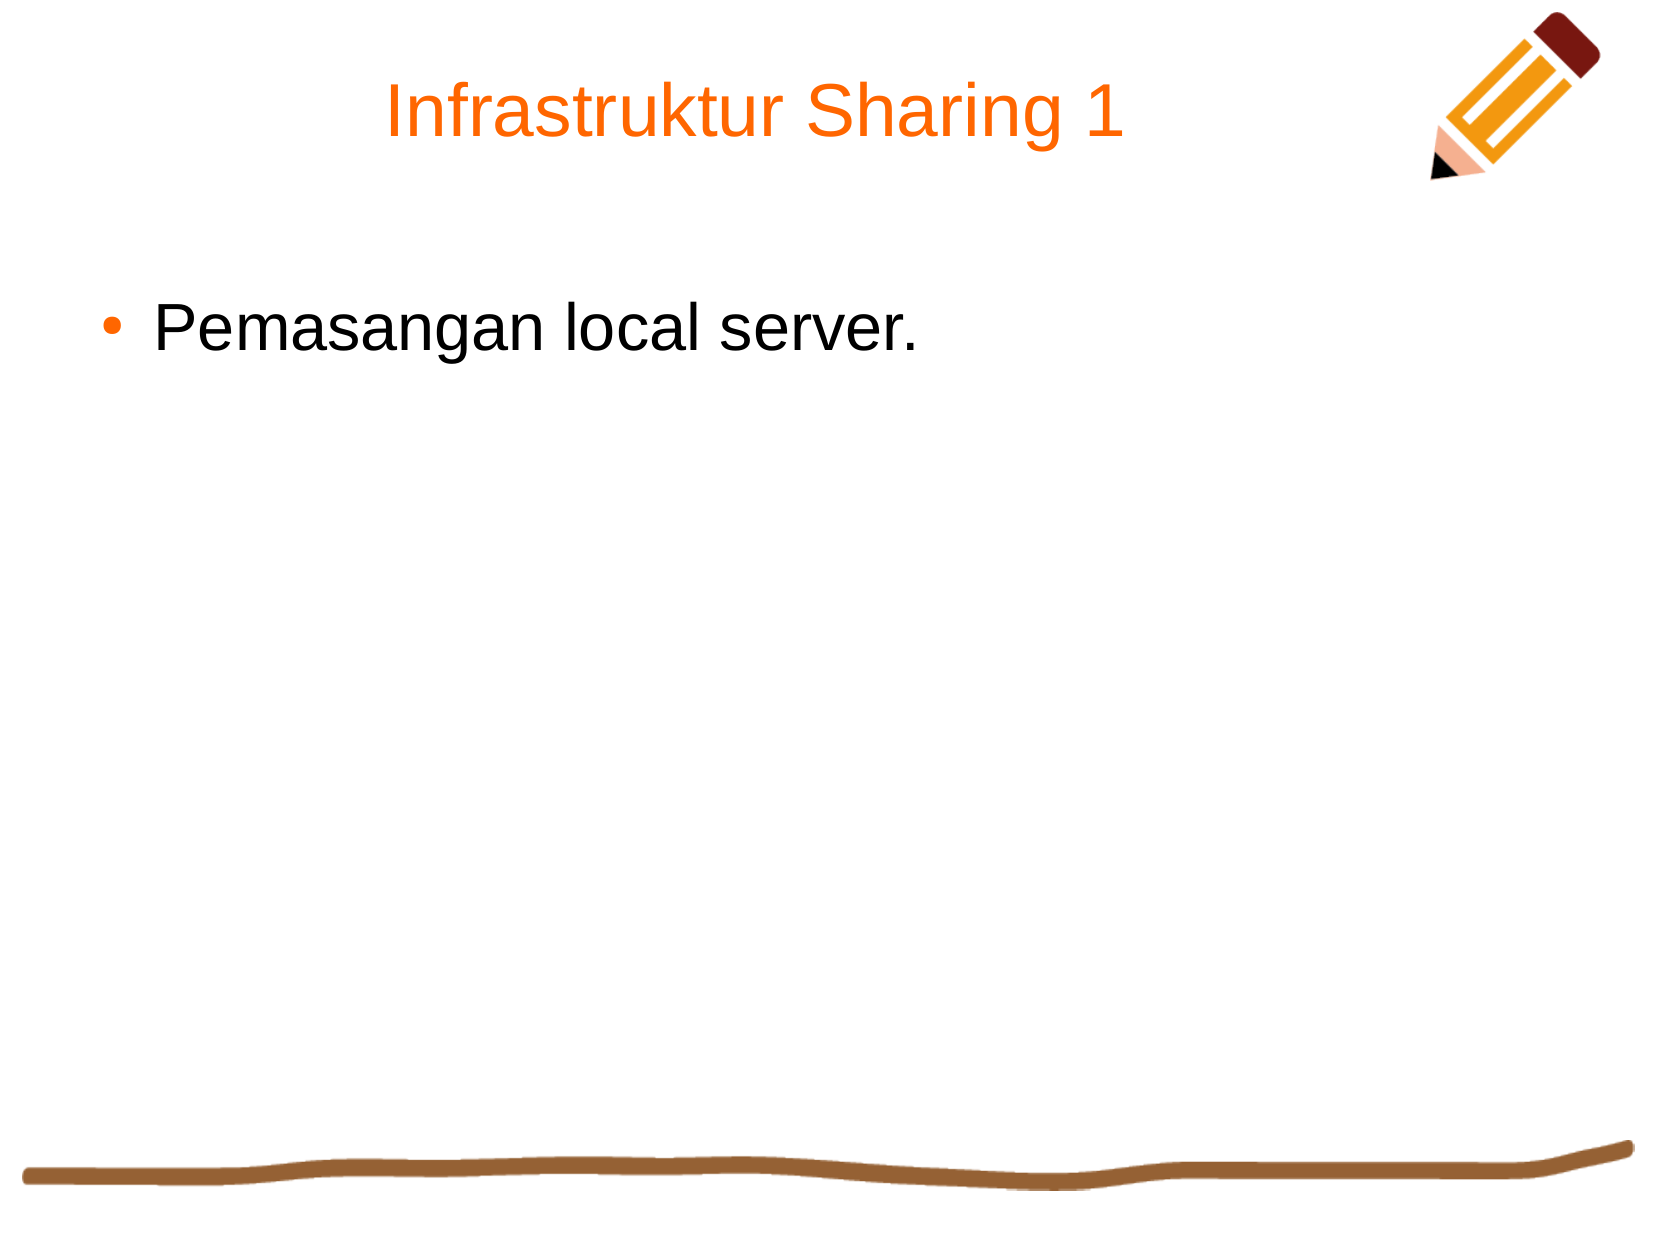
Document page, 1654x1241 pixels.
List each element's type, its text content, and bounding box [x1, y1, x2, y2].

title Infrastruktur Sharing 1 [82, 49, 1430, 172]
picture [22, 1140, 1635, 1191]
picture [1430, 12, 1601, 181]
list Pemasangan local server. [82, 290, 1501, 1122]
